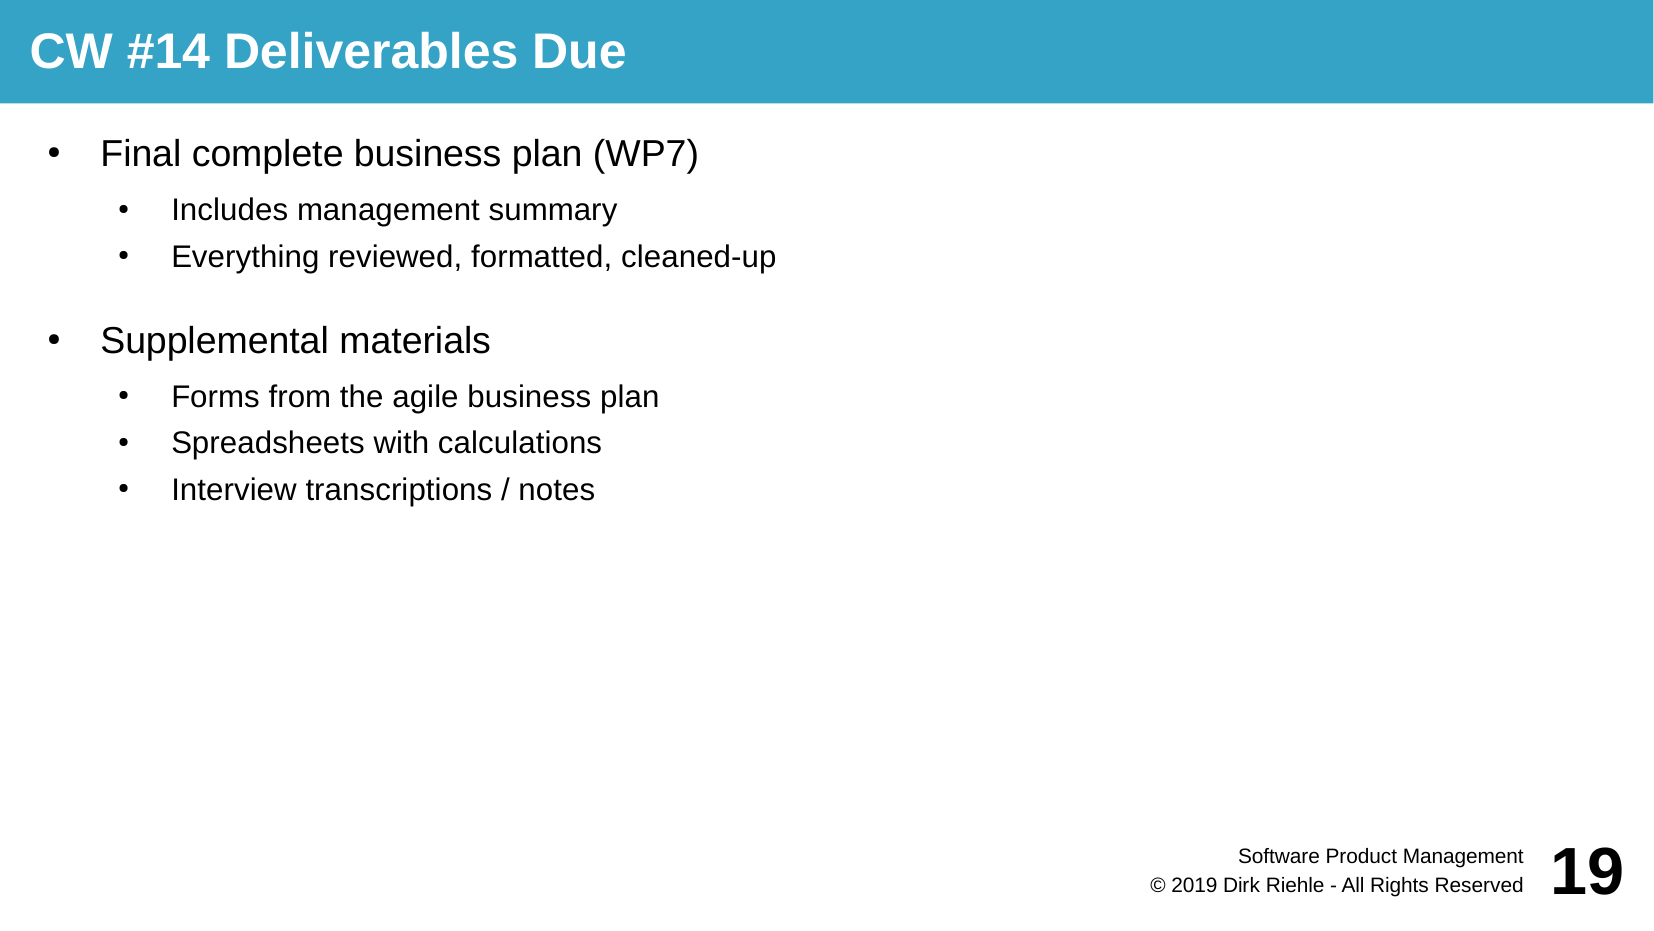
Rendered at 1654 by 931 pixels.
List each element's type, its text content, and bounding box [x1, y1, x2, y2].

title CW #14 Deliverables Due [0, 0, 1654, 104]
list Final complete business plan (WP7) Includes management summary Everything reviewed, formatted, cleaned-up Supplemental materials Forms from the agile business plan Spreadsheets with calculations Interview transcriptions / notes [29, 132, 1625, 813]
